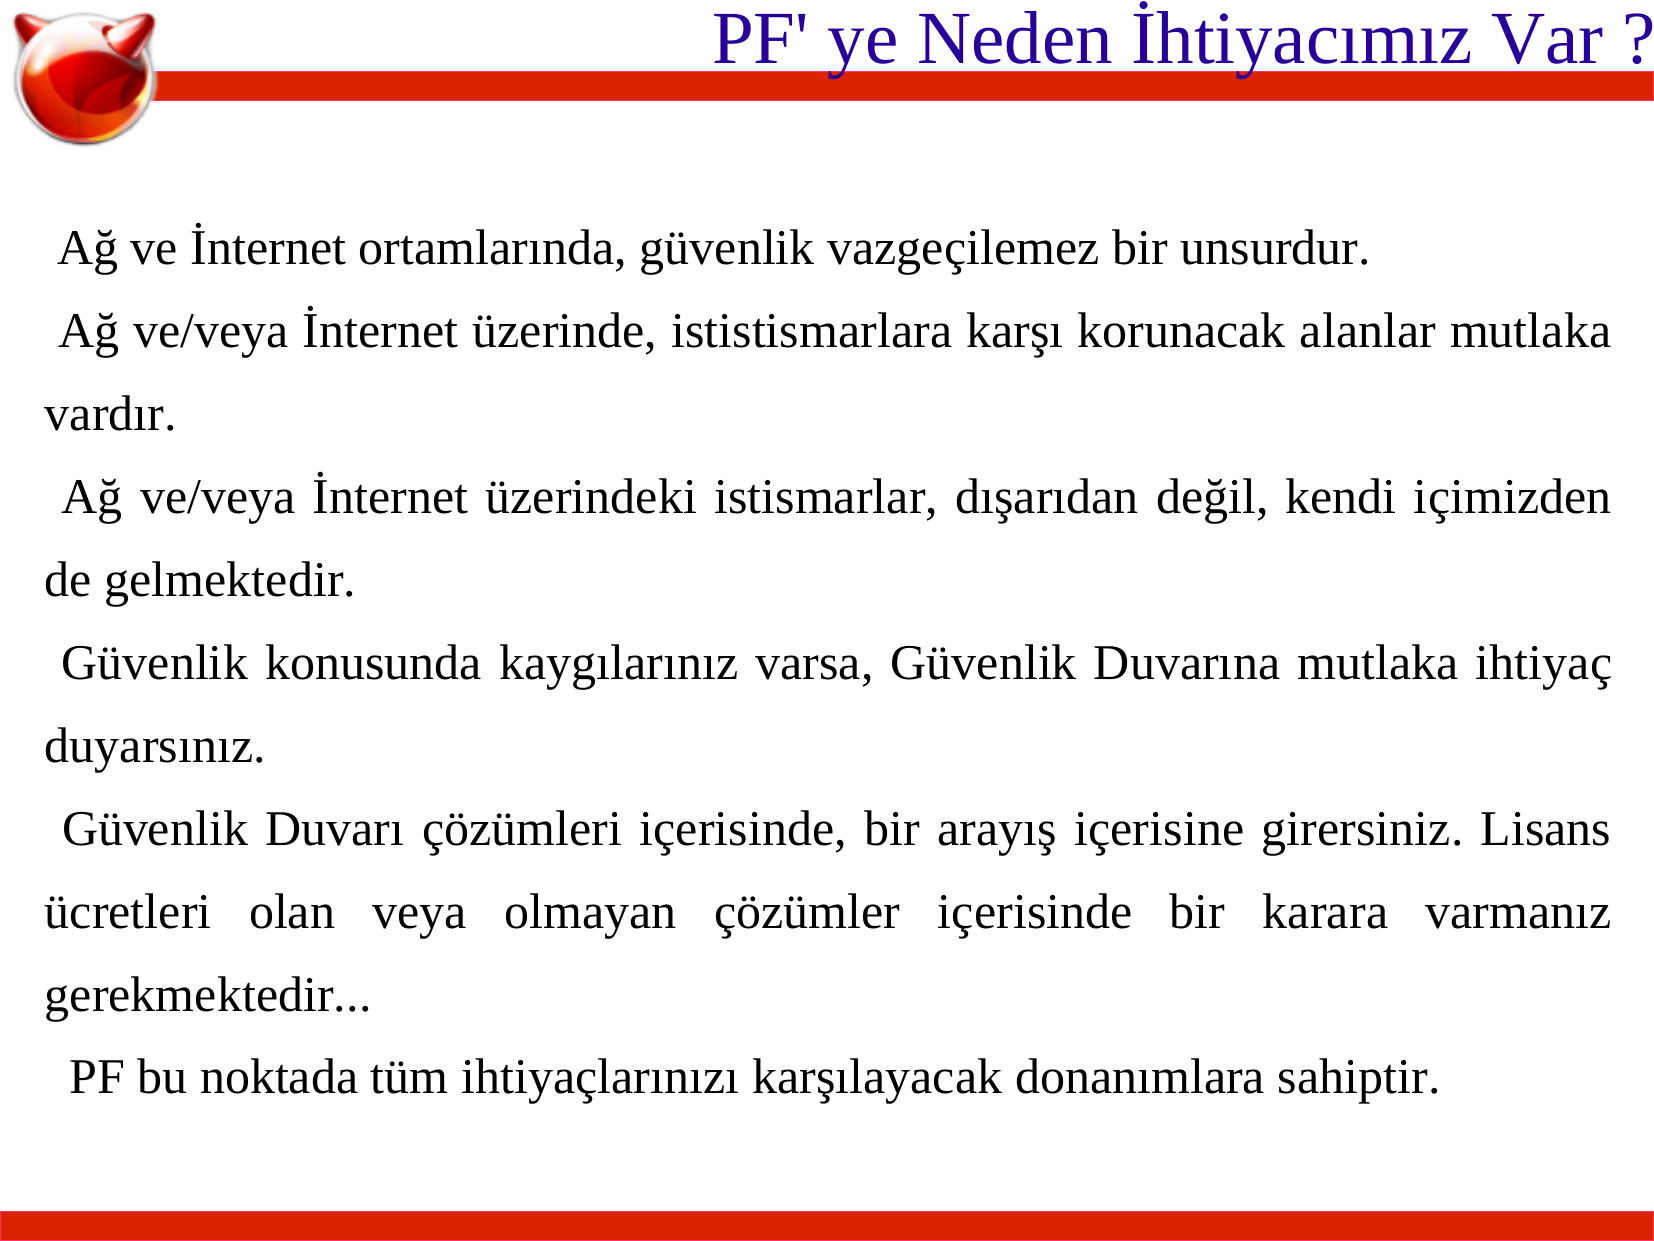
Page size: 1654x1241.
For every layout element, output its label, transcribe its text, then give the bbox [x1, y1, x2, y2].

text_box [164, 71, 1654, 101]
text_box PF' ye Neden İhtiyacımız Var ? [712, 0, 1654, 81]
picture [8, 8, 164, 150]
text_box [0, 1211, 1654, 1241]
text_box Ağ ve İnternet ortamlarında, güvenlik vazgeçilemez bir unsurdur. Ağ ve/veya İnternet üzerinde, ististismarlara karşı korunacak alanlar mutlaka vardır. Ağ ve/veya İnternet üzerindeki istismarlar, dışarıdan değil, kendi içimizden de gelmektedir. Güvenlik konusunda kaygılarınız varsa, Güvenlik Duvarına mutlaka ihtiyaç duyarsınız. Güvenlik Duvarı çözümleri içerisinde, bir arayış içerisine girersiniz. Lisans ücretleri olan veya olmayan çözümler içerisinde bir karara varmanız gerekmektedir... PF bu noktada tüm ihtiyaçlarınızı karşılayacak donanımlara sahiptir. [44, 192, 1623, 1093]
